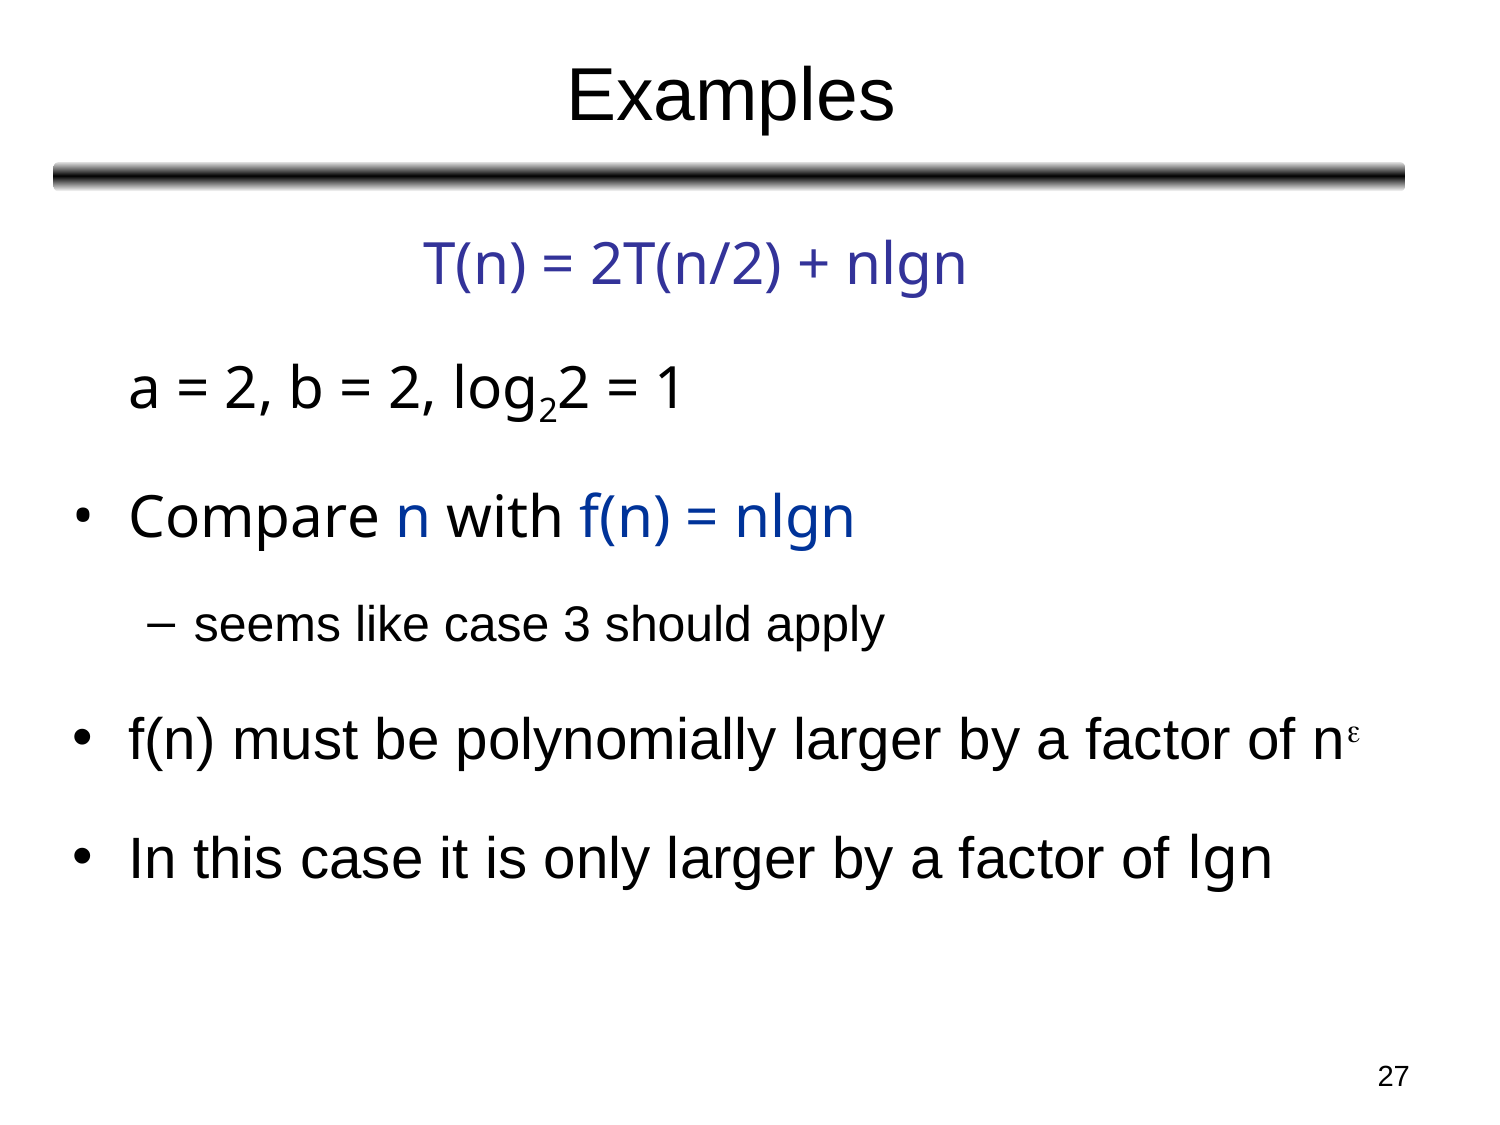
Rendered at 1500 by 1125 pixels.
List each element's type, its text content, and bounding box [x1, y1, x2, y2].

list T(n) = 2T(n/2) + nlgn a = 2, b = 2, log22 = 1 Compare n with f(n) = nlgn seems like case 3 should apply f(n) must be polynomially larger by a factor of n In this case it is only larger by a factor of lgn [57, 183, 1445, 988]
title Examples [55, 16, 1406, 166]
